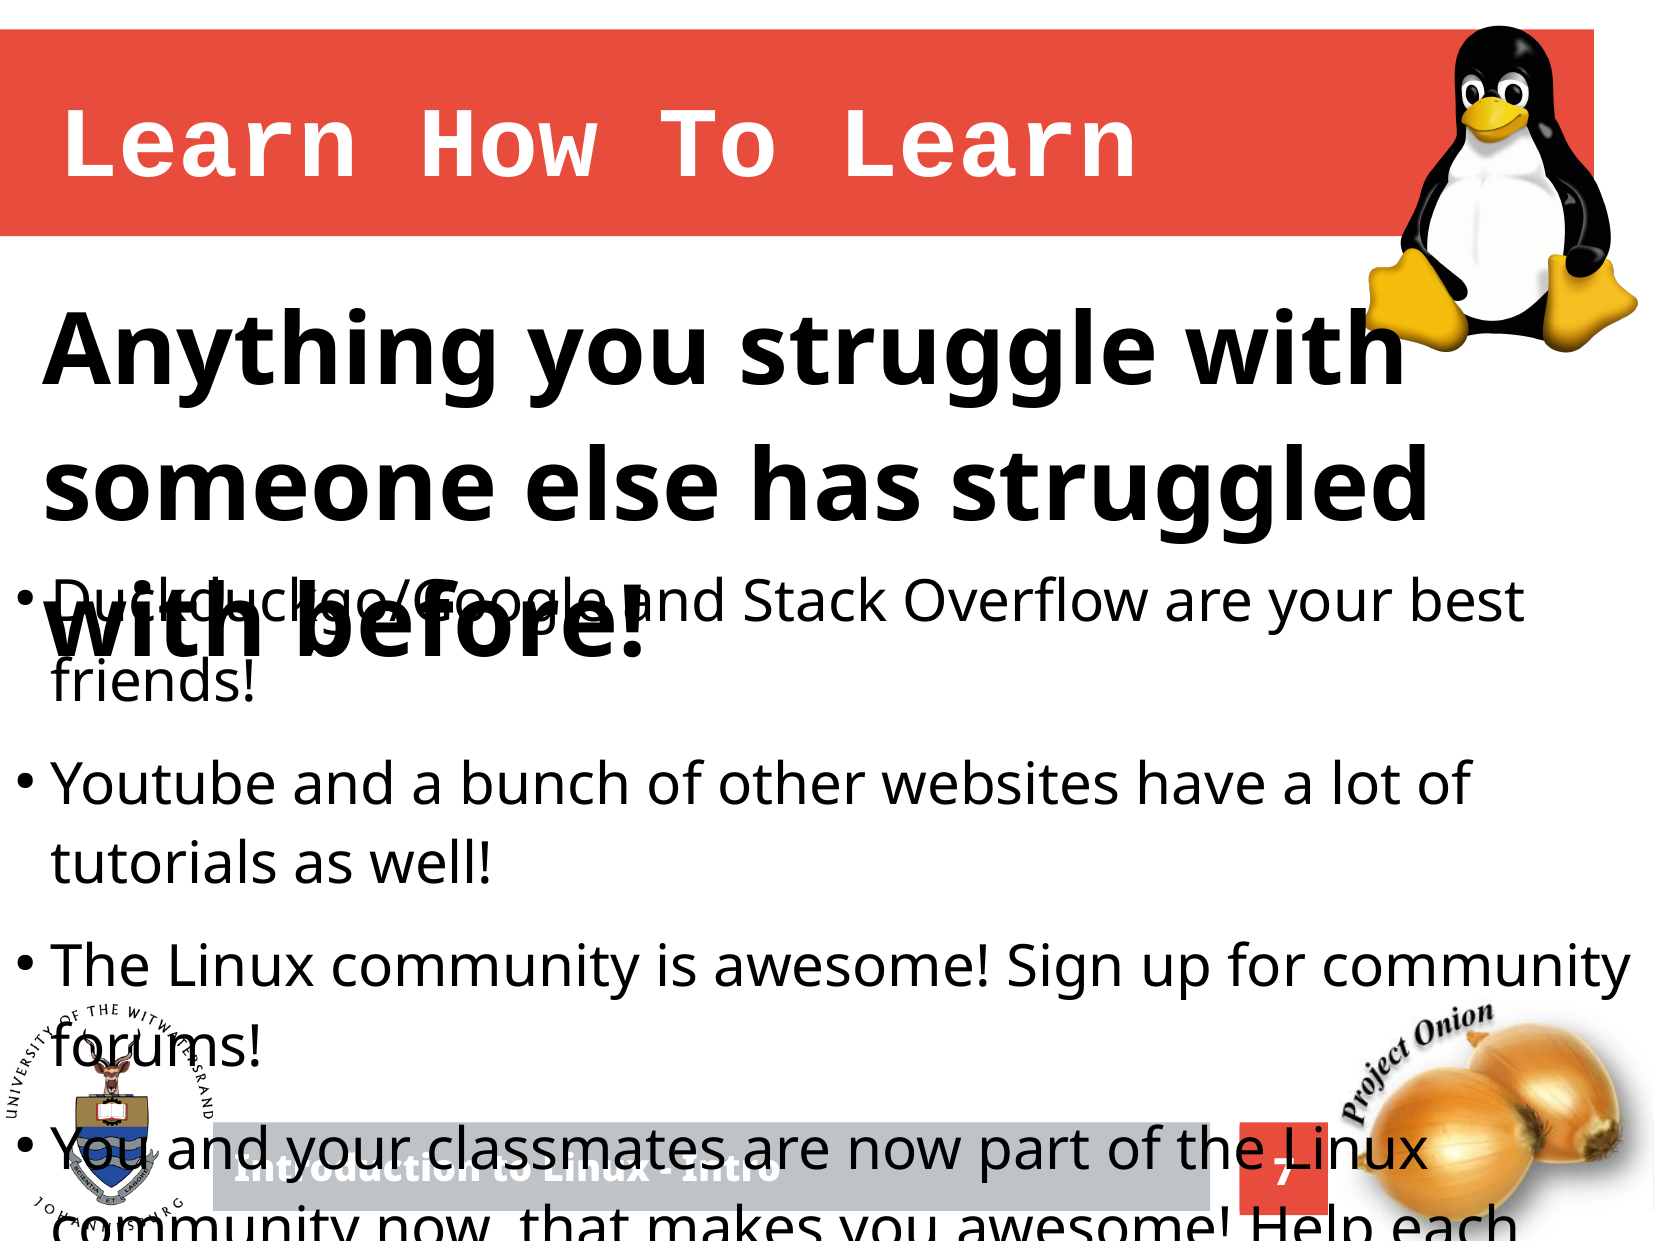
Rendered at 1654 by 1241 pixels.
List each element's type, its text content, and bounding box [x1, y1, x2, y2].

subtitle [58, 324, 1565, 552]
picture [1345, 4, 1653, 367]
subtitle [58, 1006, 1565, 1093]
picture [177, 1220, 192, 1232]
text_box Anything you struggle with someone else has struggled with before! [27, 270, 1546, 537]
picture [1328, 1006, 1653, 1241]
picture [197, 1220, 212, 1232]
title Learn How To Learn [58, 59, 1594, 207]
picture [6, 1006, 213, 1232]
picture [1431, 1233, 1446, 1241]
picture [1349, 1220, 1366, 1241]
picture [1399, 1220, 1415, 1229]
picture [1494, 1221, 1510, 1241]
picture [87, 1220, 105, 1232]
text_box Duckduckgo/Google and Stack Overflow are your best friends! Youtube and a bunch of other websites have a lot of tutorials as well! The Linux community is awesome! Sign up for community forums! You and your classmates are now part of the Linux community now, that makes you awesome! Help each other! [0, 552, 1653, 1006]
picture [123, 1220, 138, 1232]
picture [143, 1220, 158, 1232]
